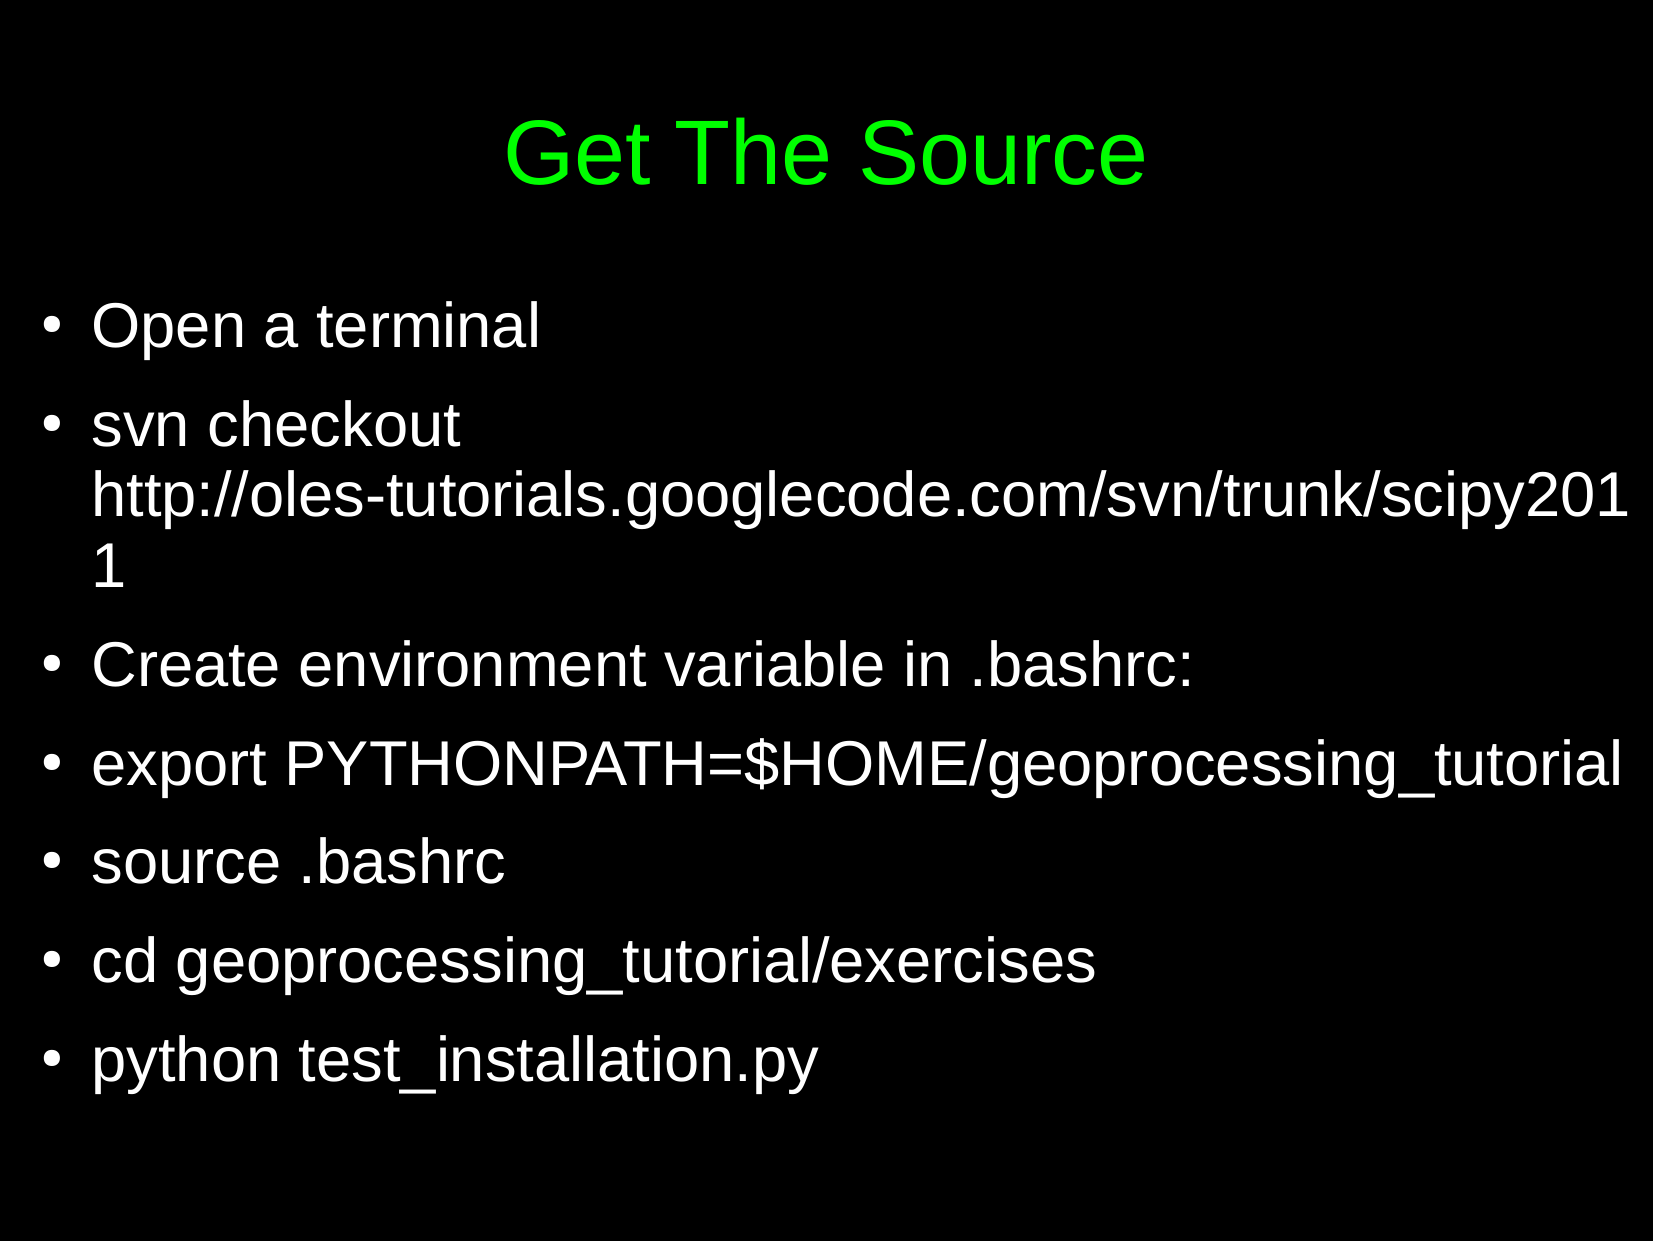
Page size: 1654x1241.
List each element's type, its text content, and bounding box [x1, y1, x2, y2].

title Get The Source [82, 49, 1571, 257]
list Open a terminal svn checkout http://oles-tutorials.googlecode.com/svn/trunk/scipy2011 Create environment variable in .bashrc: export PYTHONPATH=$HOME/geoprocessing_tutorial source .bashrc cd geoprocessing_tutorial/exercises python test_installation.py [24, 290, 1651, 1109]
